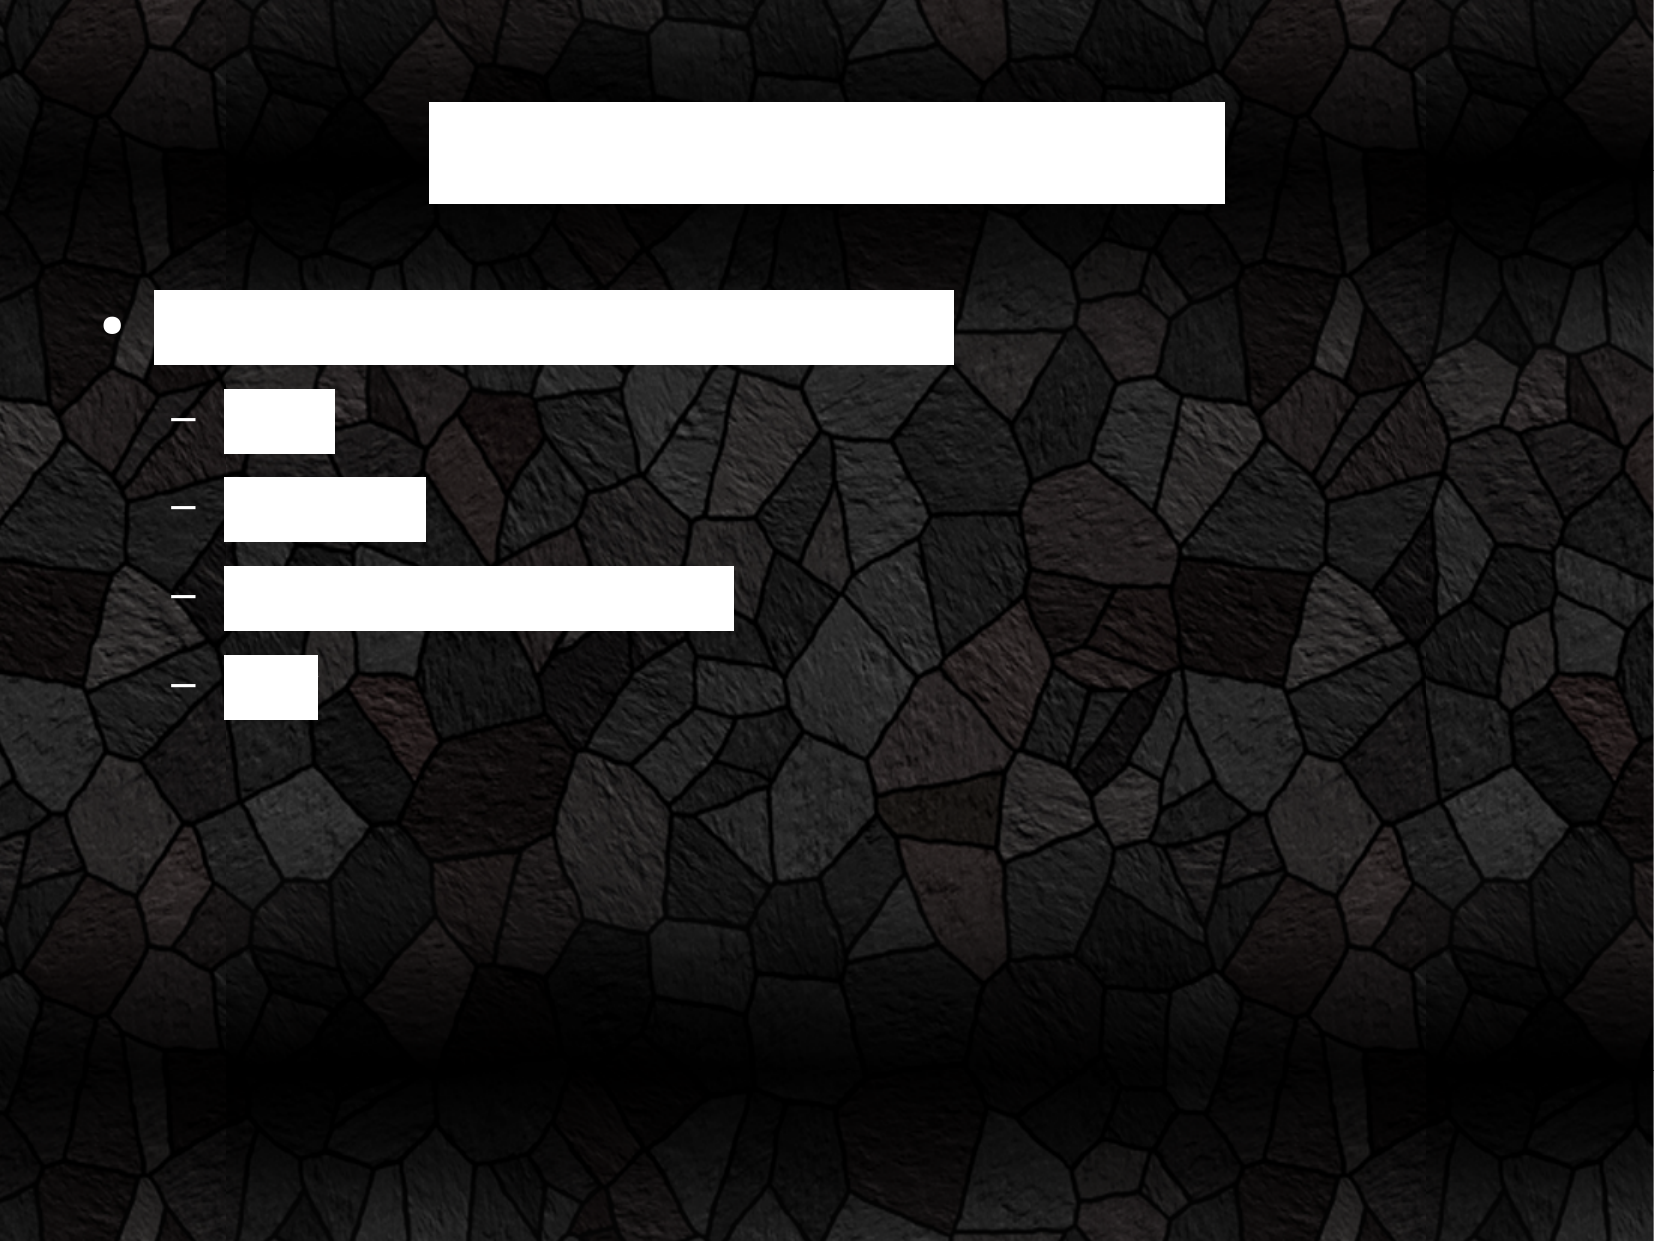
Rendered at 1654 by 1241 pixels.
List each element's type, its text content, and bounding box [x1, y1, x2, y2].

list Que devuelven QuerySets: filter exclude límites con rango [:] raw [82, 290, 1571, 1010]
title Métodos de objects [82, 49, 1571, 257]
picture [0, 0, 1654, 1241]
